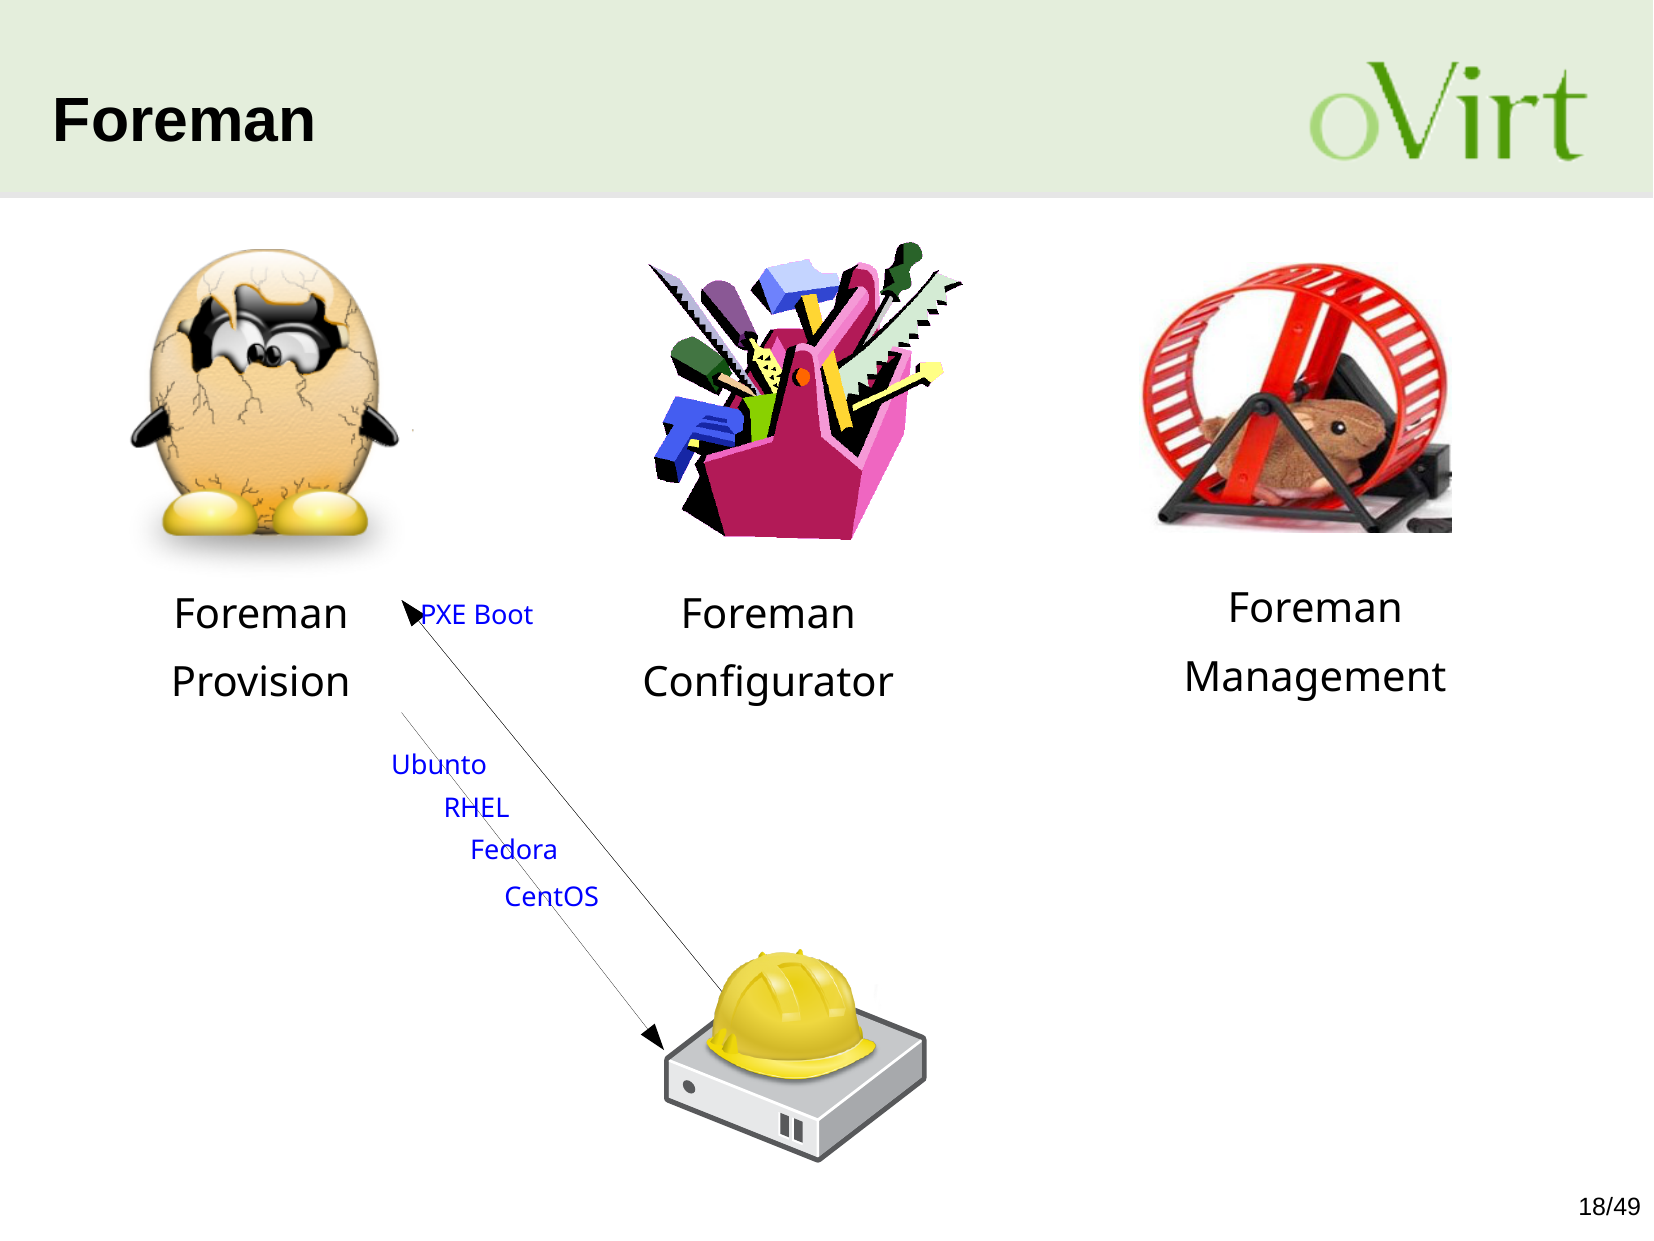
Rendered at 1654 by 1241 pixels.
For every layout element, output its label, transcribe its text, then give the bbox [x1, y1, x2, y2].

text_box Foreman Management [1156, 573, 1474, 708]
picture [664, 949, 927, 1163]
text_box CentOS [476, 871, 627, 920]
picture [1139, 262, 1452, 533]
picture [647, 239, 965, 542]
text_box RHEL [401, 783, 552, 831]
title Foreman [52, 14, 1330, 154]
text_box Ubunto [364, 739, 515, 788]
text_box Fedora [439, 825, 590, 873]
text_box Foreman Provision [102, 579, 420, 713]
text_box PXE Boot [420, 589, 552, 638]
text_box Foreman Configurator [609, 579, 927, 713]
picture [1289, 36, 1613, 181]
picture [101, 248, 433, 580]
